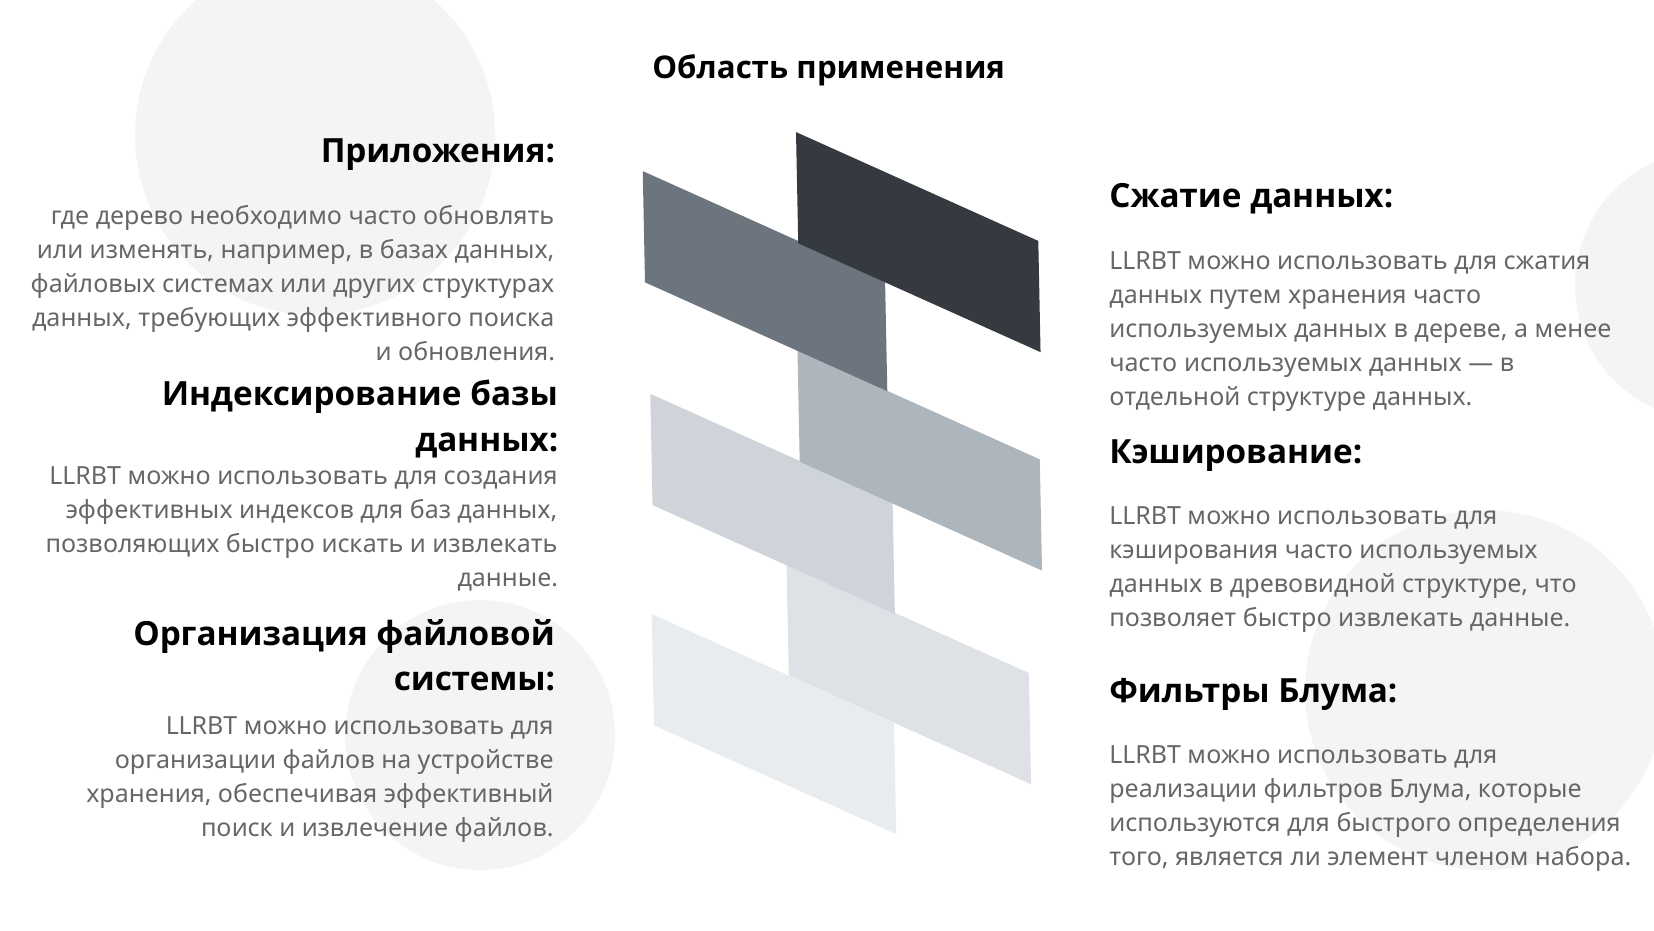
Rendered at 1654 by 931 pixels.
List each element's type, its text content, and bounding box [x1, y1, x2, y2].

text_box LLRBT можно использовать для реализации фильтров Блума, которые используются для быстрого определения того, является ли элемент членом набора. [1094, 729, 1650, 891]
text_box LLRBT можно использовать для организации файлов на устройстве хранения, обеспечивая эффективный поиск и извлечение файлов. [14, 748, 570, 833]
text_box LLRBT можно использовать для кэширования часто используемых данных в древовидной структуре, что позволяет быстро извлекать данные. [1094, 490, 1650, 623]
text_box Индексирование базы данных: [37, 362, 574, 509]
text_box Фильтры Блума: [1094, 659, 1538, 762]
text_box Приложения: [240, 120, 571, 186]
text_box Кэширование: [1094, 420, 1425, 481]
text_box LLRBT можно использовать для создания эффективных индексов для баз данных, позволяющих быстро искать и извлекать данные. [18, 450, 574, 625]
text_box Область применения [637, 37, 1051, 151]
text_box LLRBT можно использовать для сжатия данных путем хранения часто используемых данных в дереве, а менее часто используемых данных — в отдельной структуре данных. [1094, 235, 1650, 397]
text_box Сжатие данных: [1094, 165, 1613, 267]
text_box где дерево необходимо часто обновлять или изменять, например, в базах данных, файловых системах или других структурах данных, требующих эффективного поиска и обновления. [15, 190, 571, 352]
text_box Организация файловой системы: [0, 602, 571, 748]
